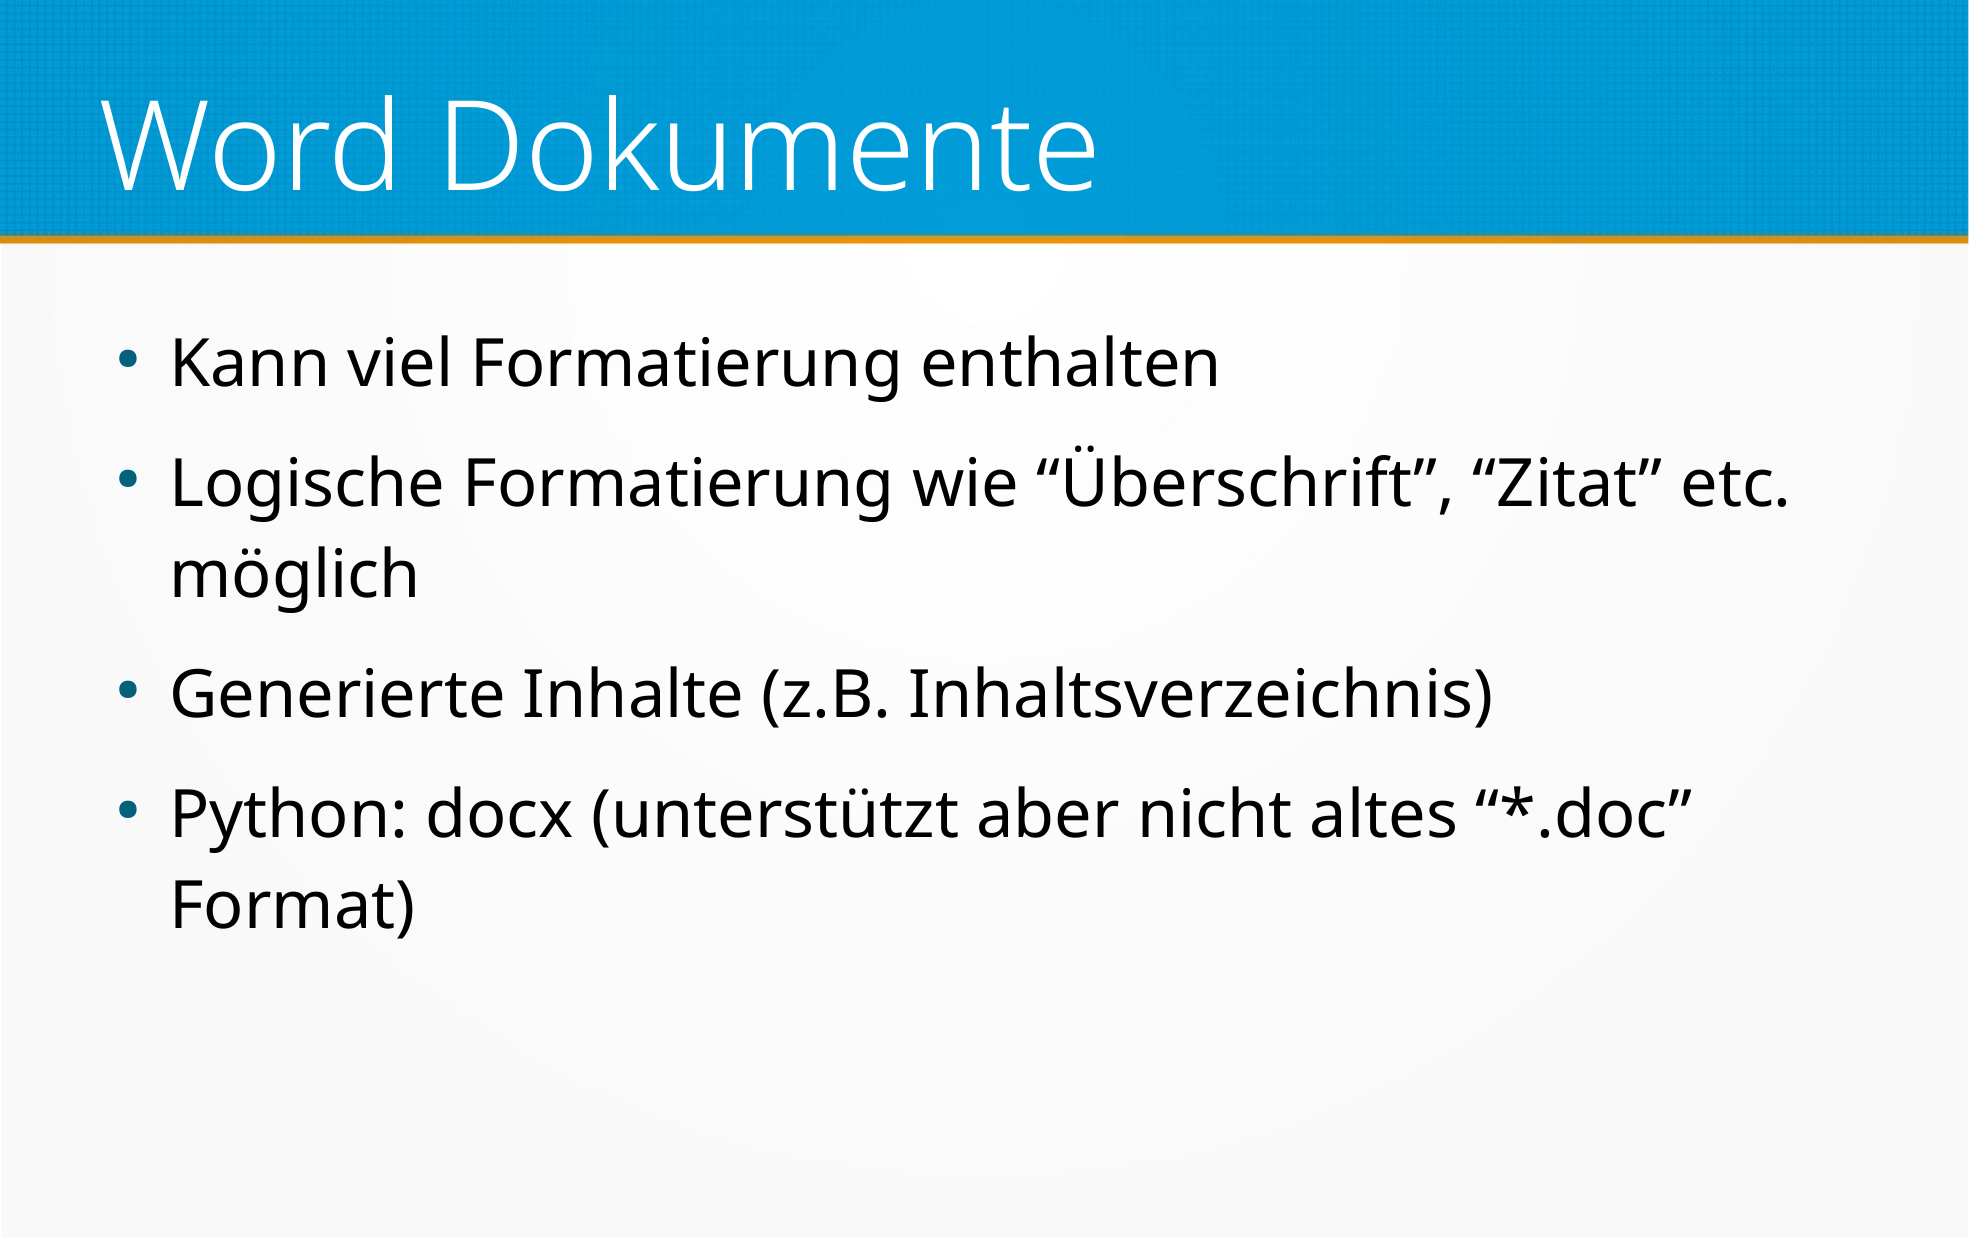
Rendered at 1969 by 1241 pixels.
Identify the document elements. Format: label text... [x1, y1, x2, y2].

list Kann viel Formatierung enthalten Logische Formatierung wie “Überschrift”, “Zitat” etc. möglich Generierte Inhalte (z.B. Inhaltsverzeichnis) Python: docx (unterstützt aber nicht altes “*.doc” Format) [98, 315, 1861, 1081]
picture [0, 233, 1969, 1241]
title Word Dokumente [98, 19, 1870, 227]
